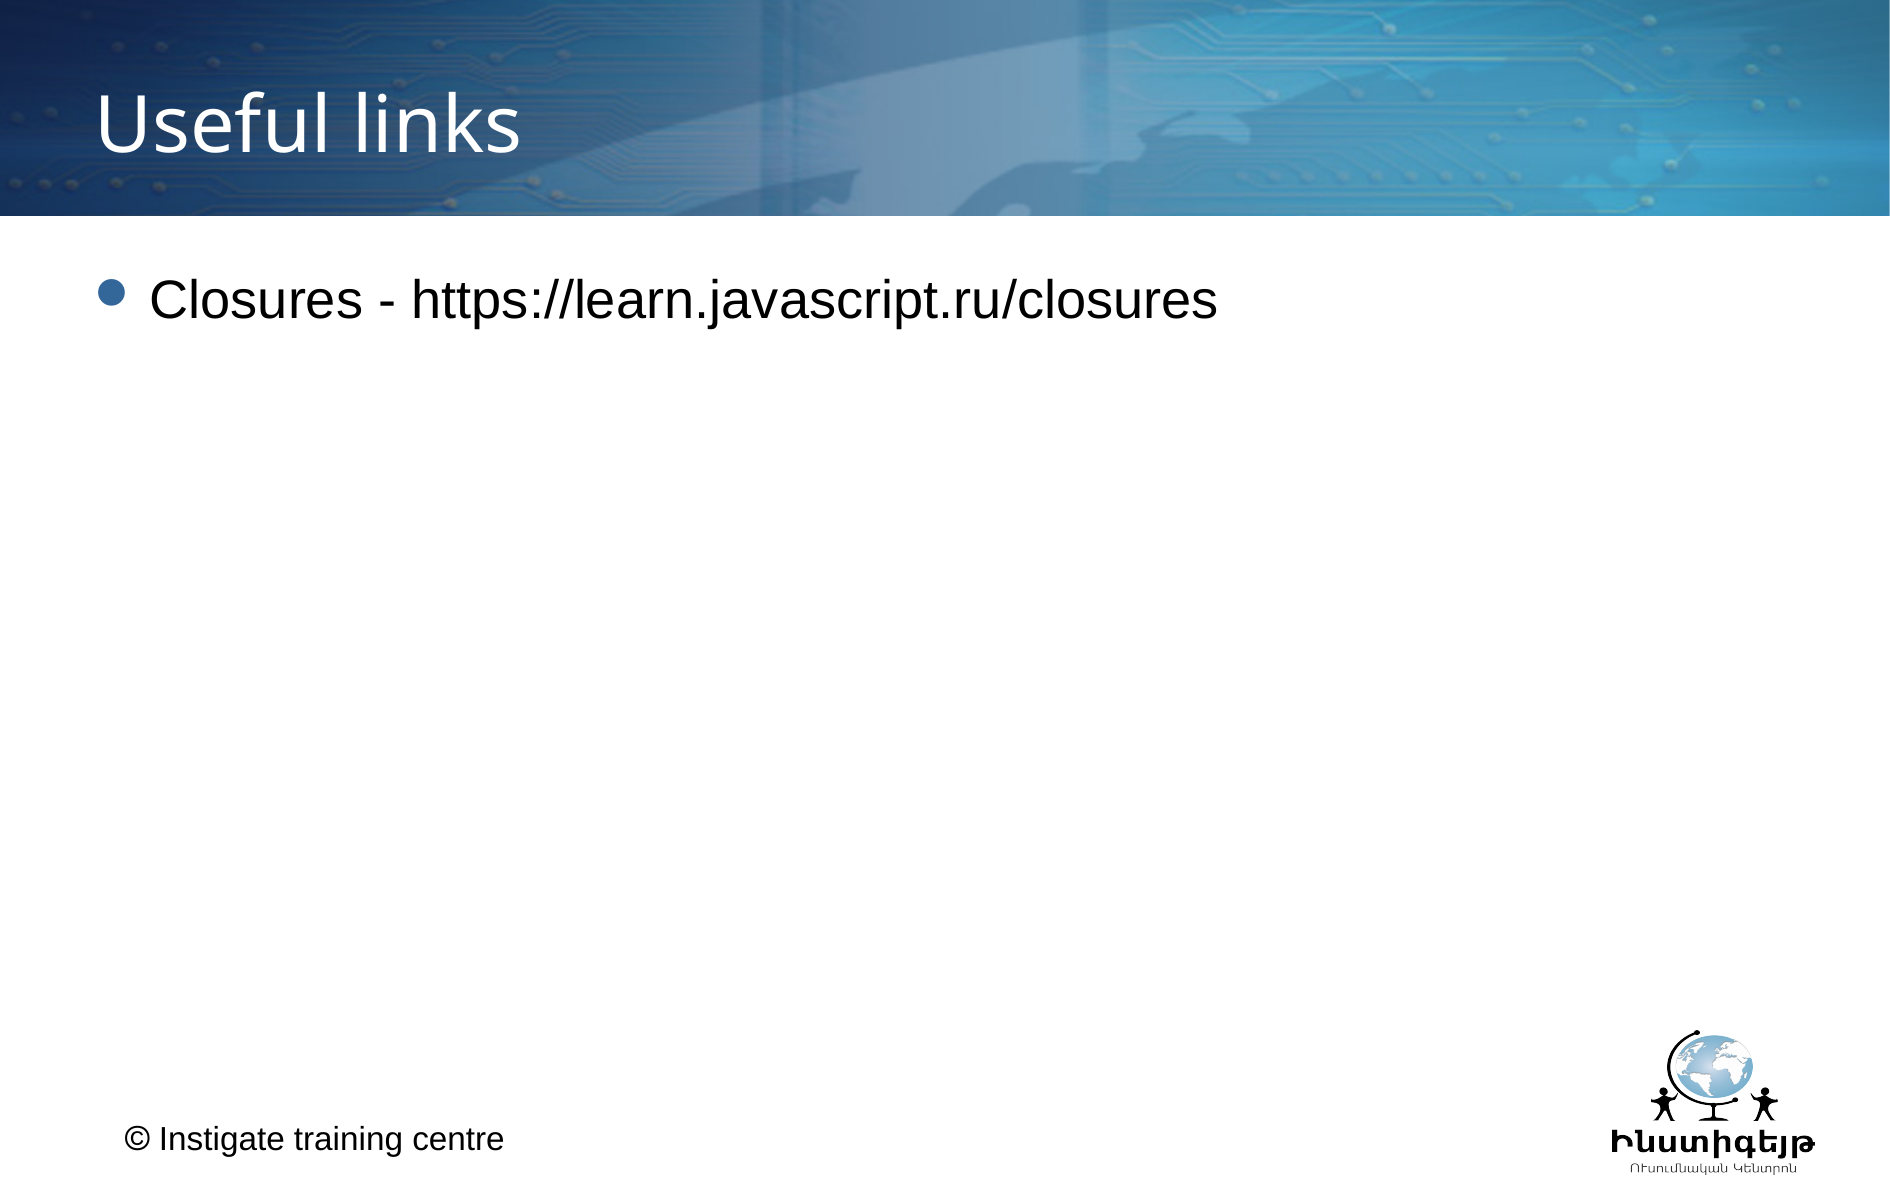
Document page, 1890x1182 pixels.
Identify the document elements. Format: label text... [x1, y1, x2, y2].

picture [0, 0, 1890, 216]
list Closures - https://learn.javascript.ru/closures [94, 275, 1794, 306]
title Useful links [94, 47, 1793, 55]
text_box JavaScript Function Invocation (cont.) [94, 164, 1793, 176]
picture [1612, 1030, 1815, 1175]
